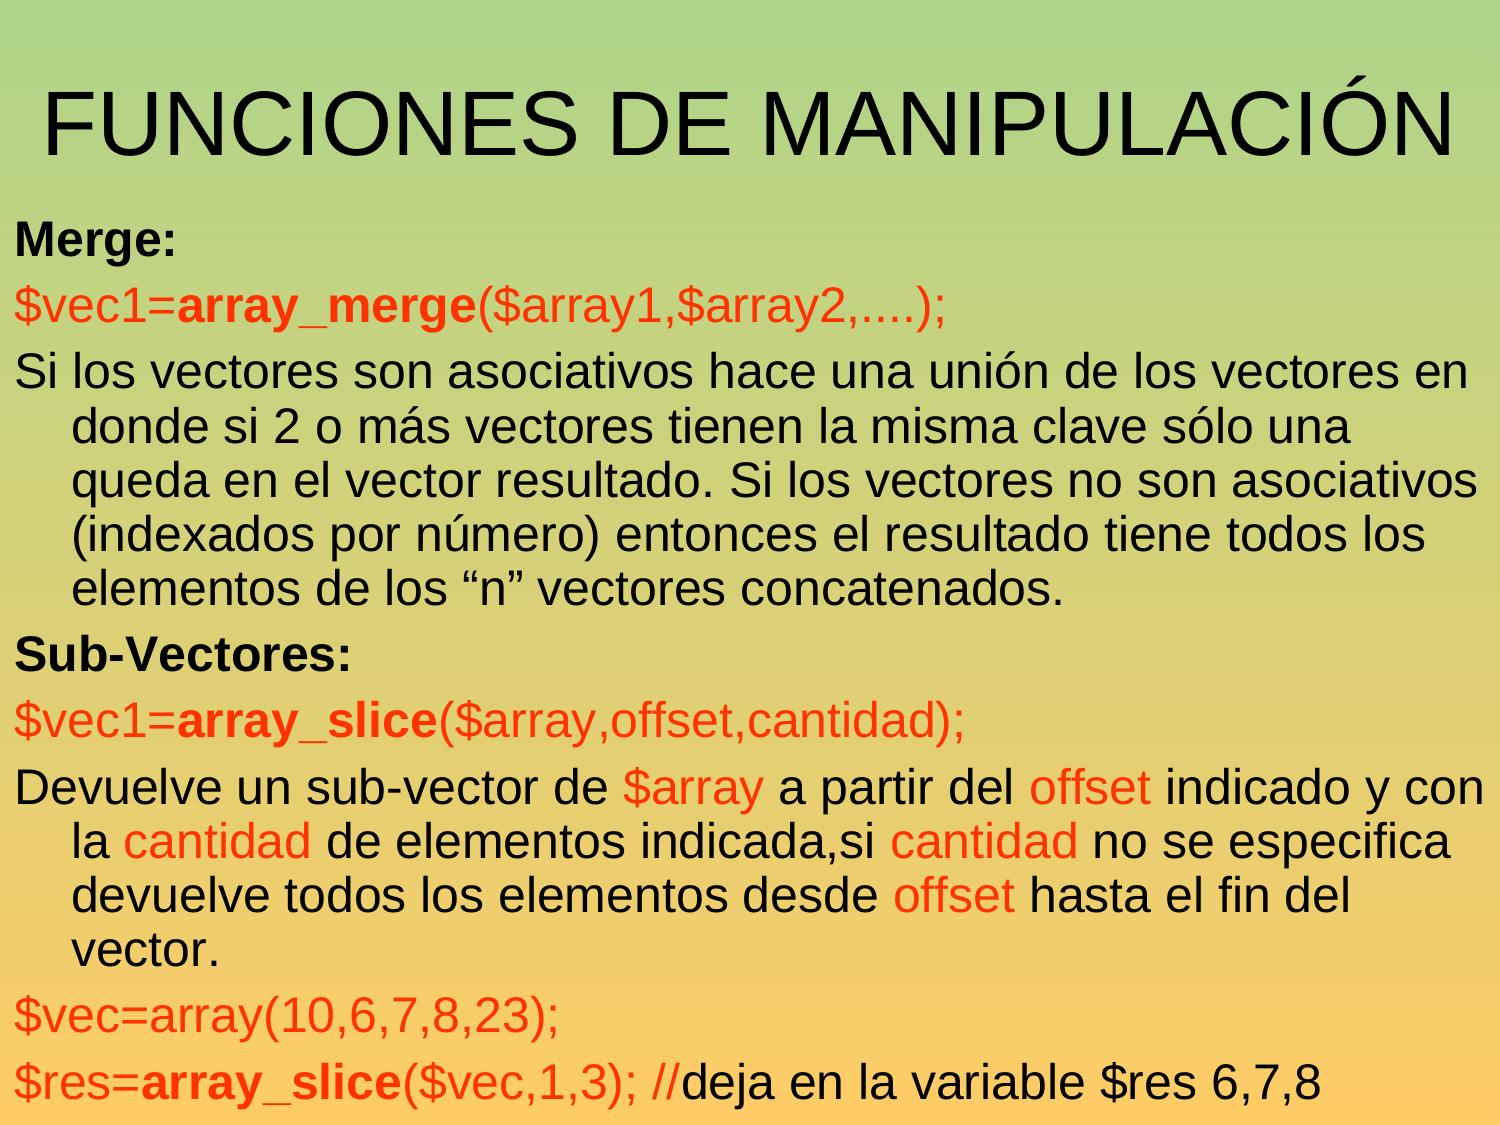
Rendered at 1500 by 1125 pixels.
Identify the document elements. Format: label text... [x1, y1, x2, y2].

list Merge: $vec1=array_merge($array1,$array2,....); Si los vectores son asociativos hace una unión de los vectores en donde si 2 o más vectores tienen la misma clave sólo una queda en el vector resultado. Si los vectores no son asociativos (indexados por número) entonces el resultado tiene todos los elementos de los “n” vectores concatenados. Sub-Vectores: $vec1=array_slice($array,offset,cantidad); Devuelve un sub-vector de $array a partir del offset indicado y con la cantidad de elementos indicada,si cantidad no se especifica devuelve todos los elementos desde offset hasta el fin del vector. $vec=array(10,6,7,8,23); $res=array_slice($vec,1,3); //deja en la variable $res 6,7,8 [0, 238, 1500, 1125]
title FUNCIONES DE MANIPULACIÓN [0, 0, 1500, 238]
